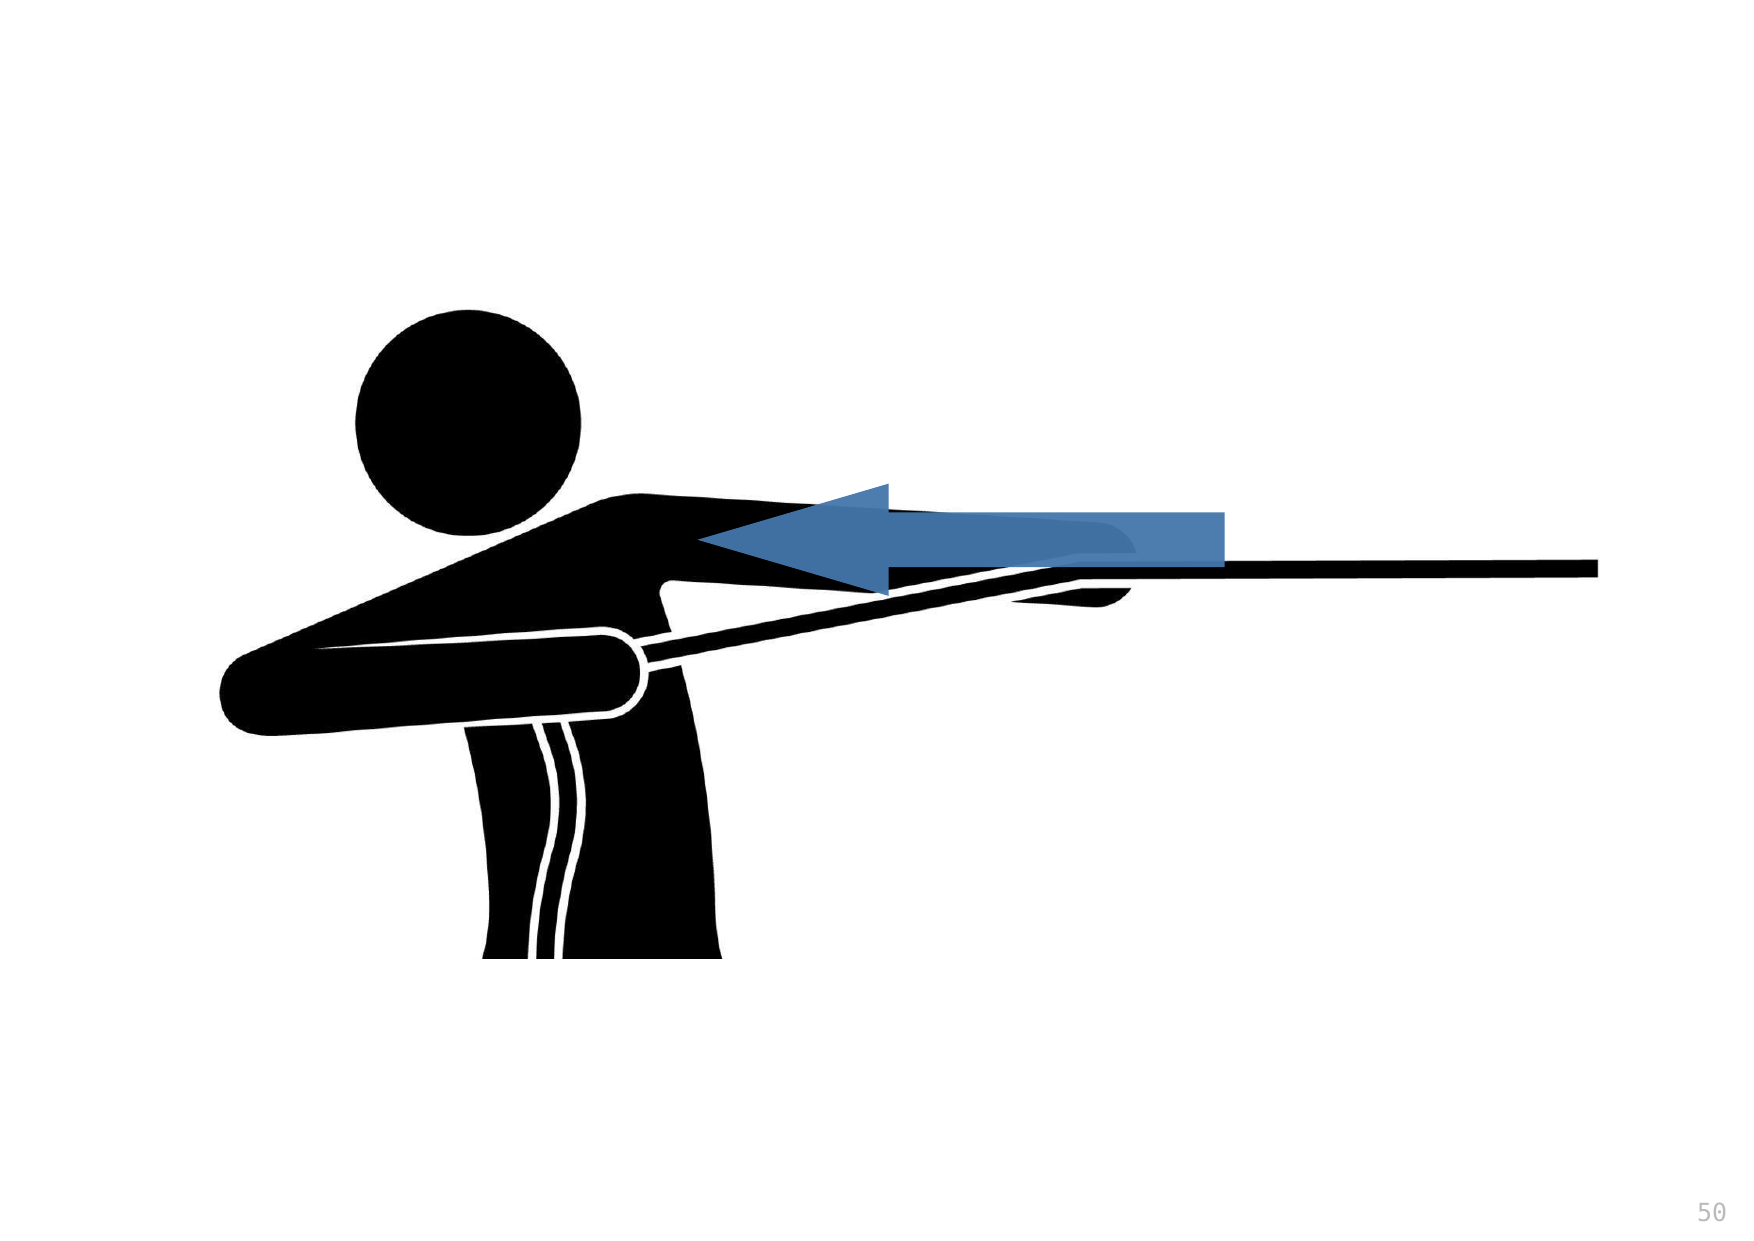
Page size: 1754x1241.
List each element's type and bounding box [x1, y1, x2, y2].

picture [207, 299, 1606, 960]
text_box [697, 483, 1225, 596]
